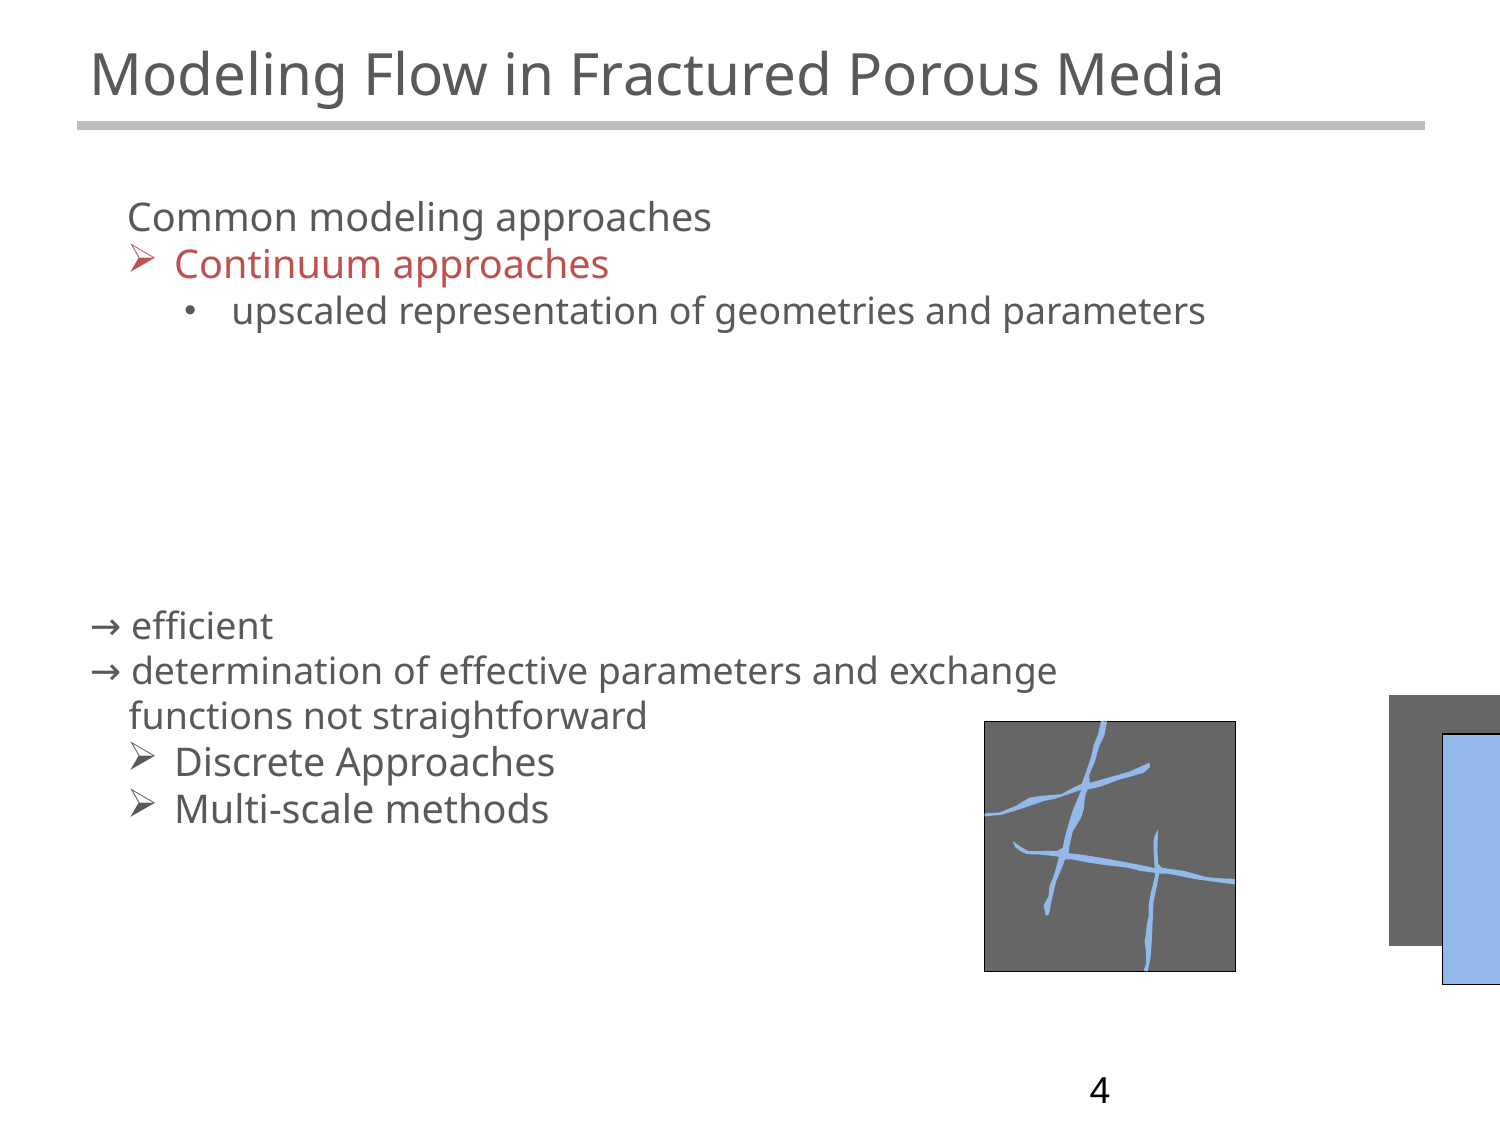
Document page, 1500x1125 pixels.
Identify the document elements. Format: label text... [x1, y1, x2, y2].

text_box Common modeling approaches Continuum approaches upscaled representation of geometries and parameters → efficient → determination of effective parameters and exchange functions not straightforward Discrete Approaches Multi-scale methods [75, 184, 1425, 1083]
text_box <number> [1074, 1058, 1425, 1103]
picture [980, 693, 1500, 987]
text_box Modeling Flow in Fractured Porous Media [74, 30, 1424, 114]
